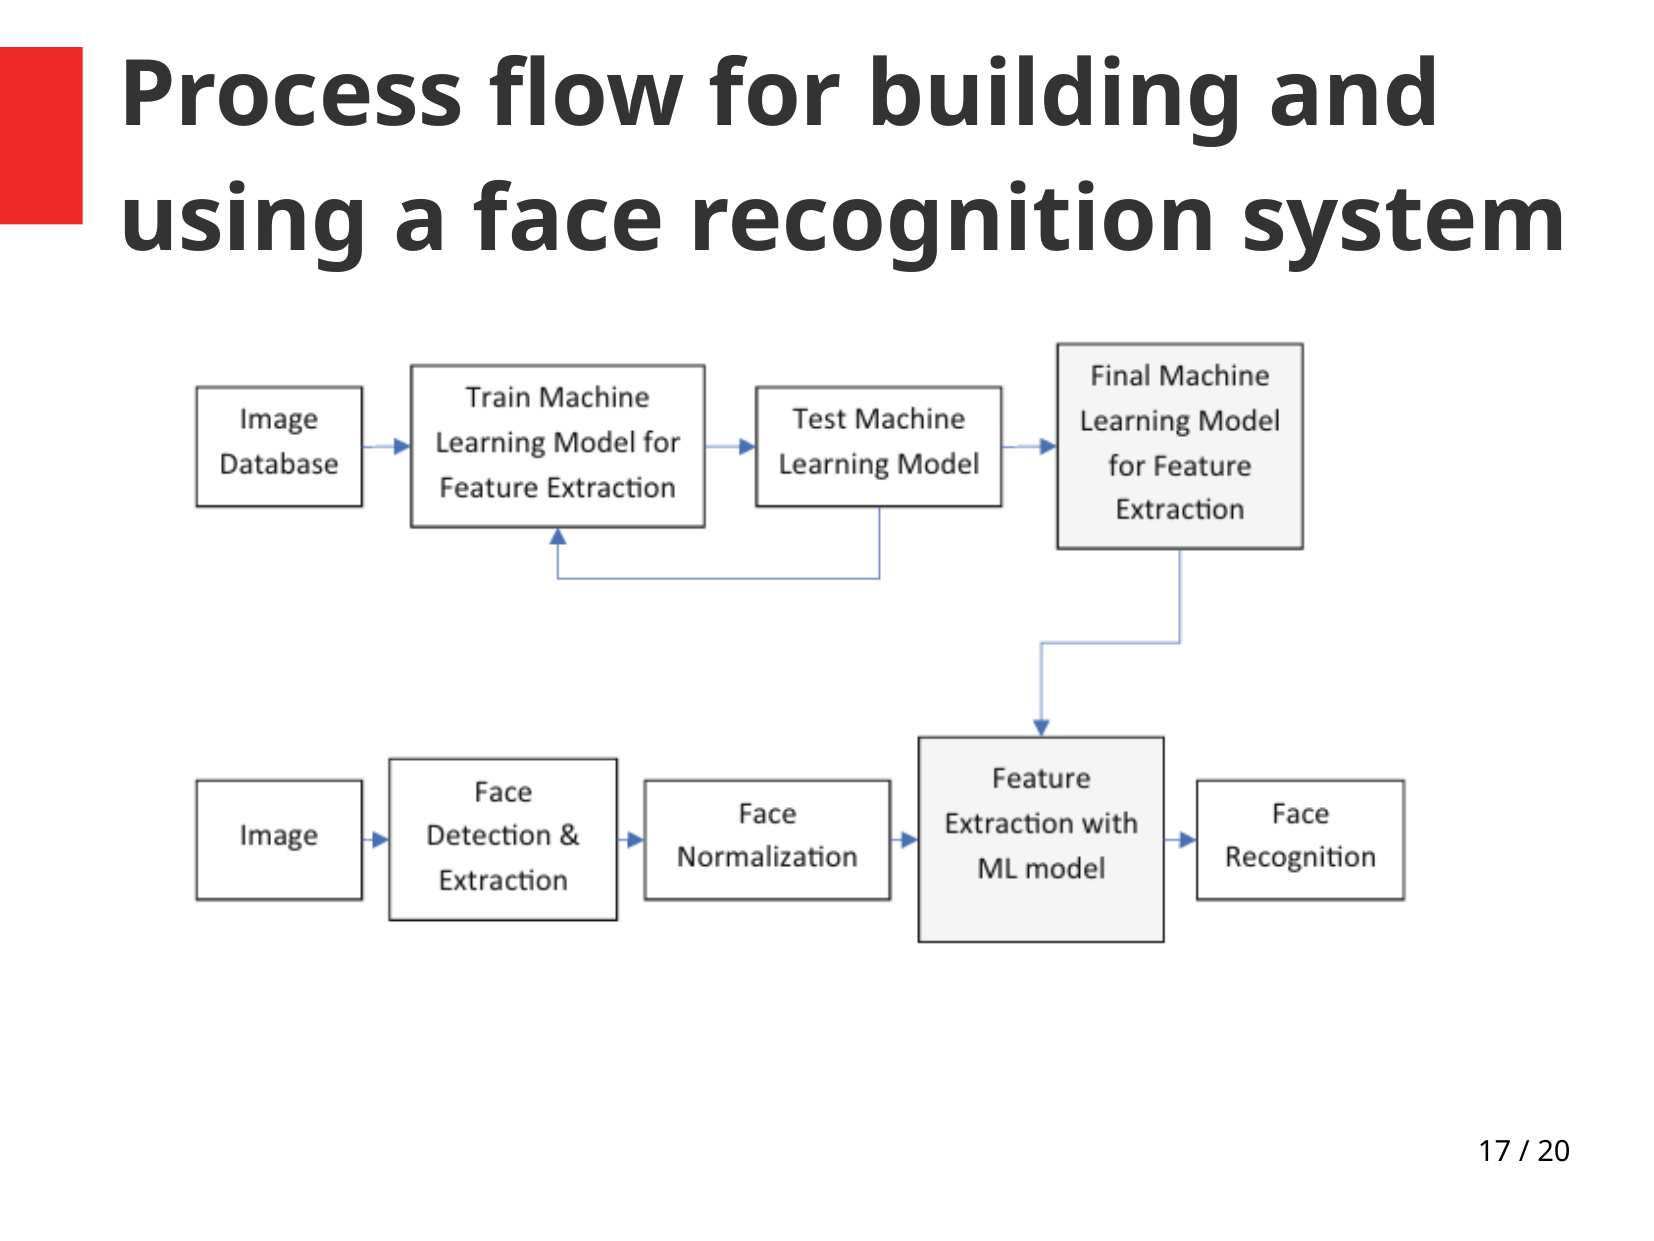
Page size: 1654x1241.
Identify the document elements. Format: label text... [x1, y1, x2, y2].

title Process flow for building and using a face recognition system [118, 27, 1571, 278]
picture [171, 321, 1430, 969]
